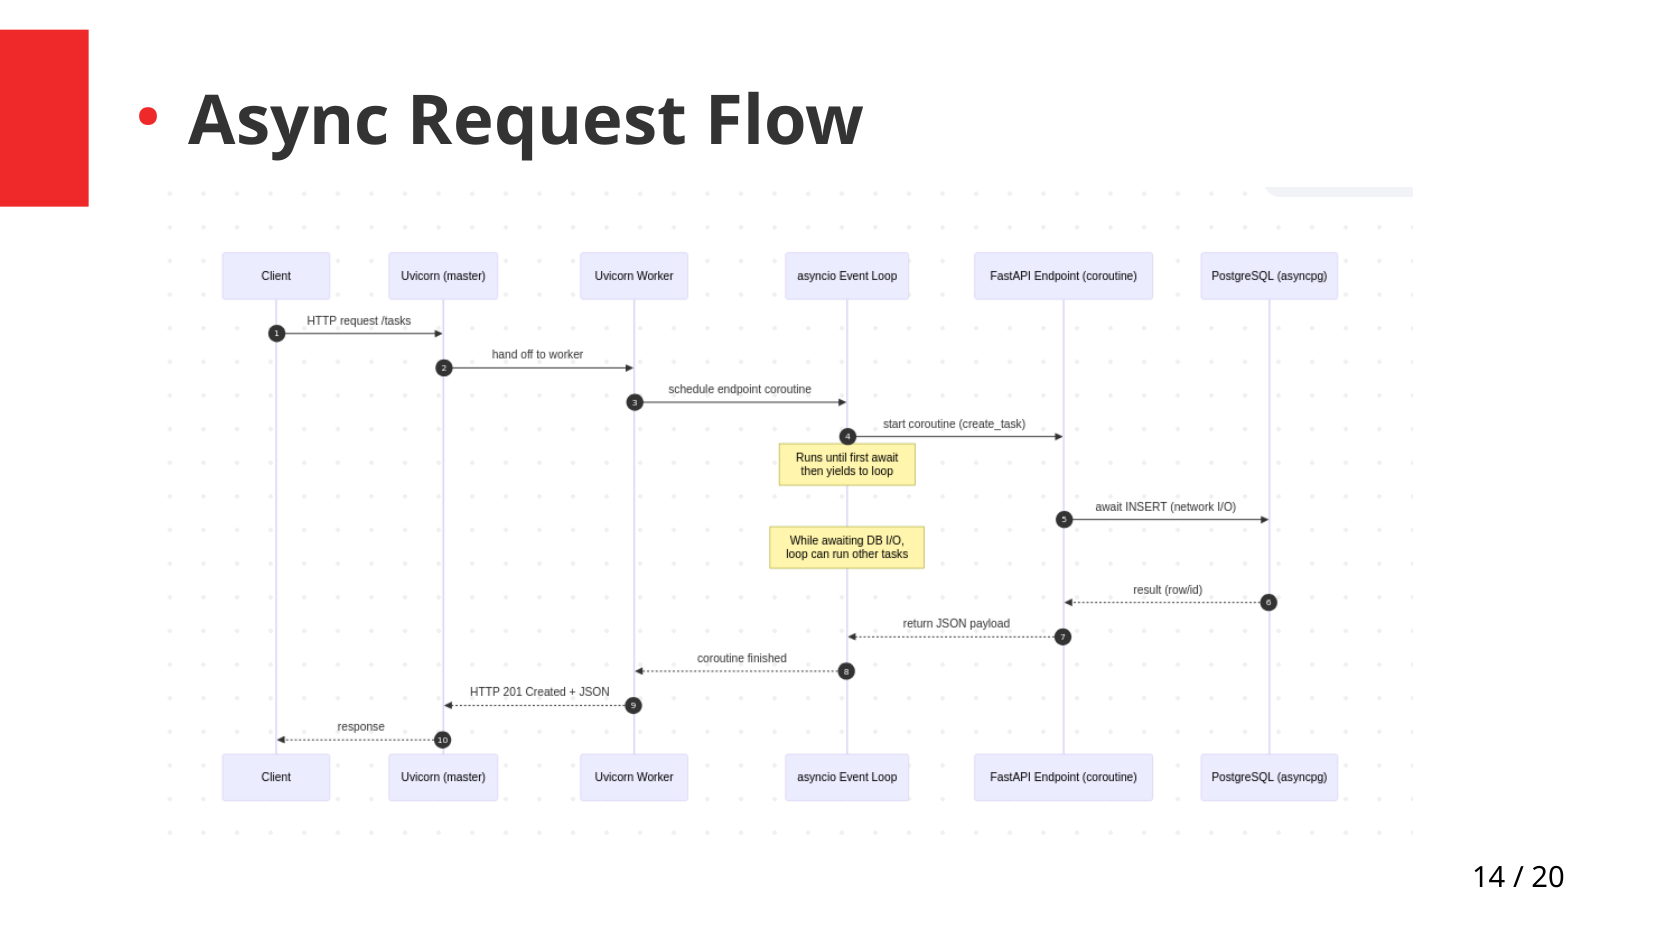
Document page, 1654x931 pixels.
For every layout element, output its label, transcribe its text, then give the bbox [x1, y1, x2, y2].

title Async Request Flow [118, 29, 1595, 207]
picture [152, 187, 1413, 863]
